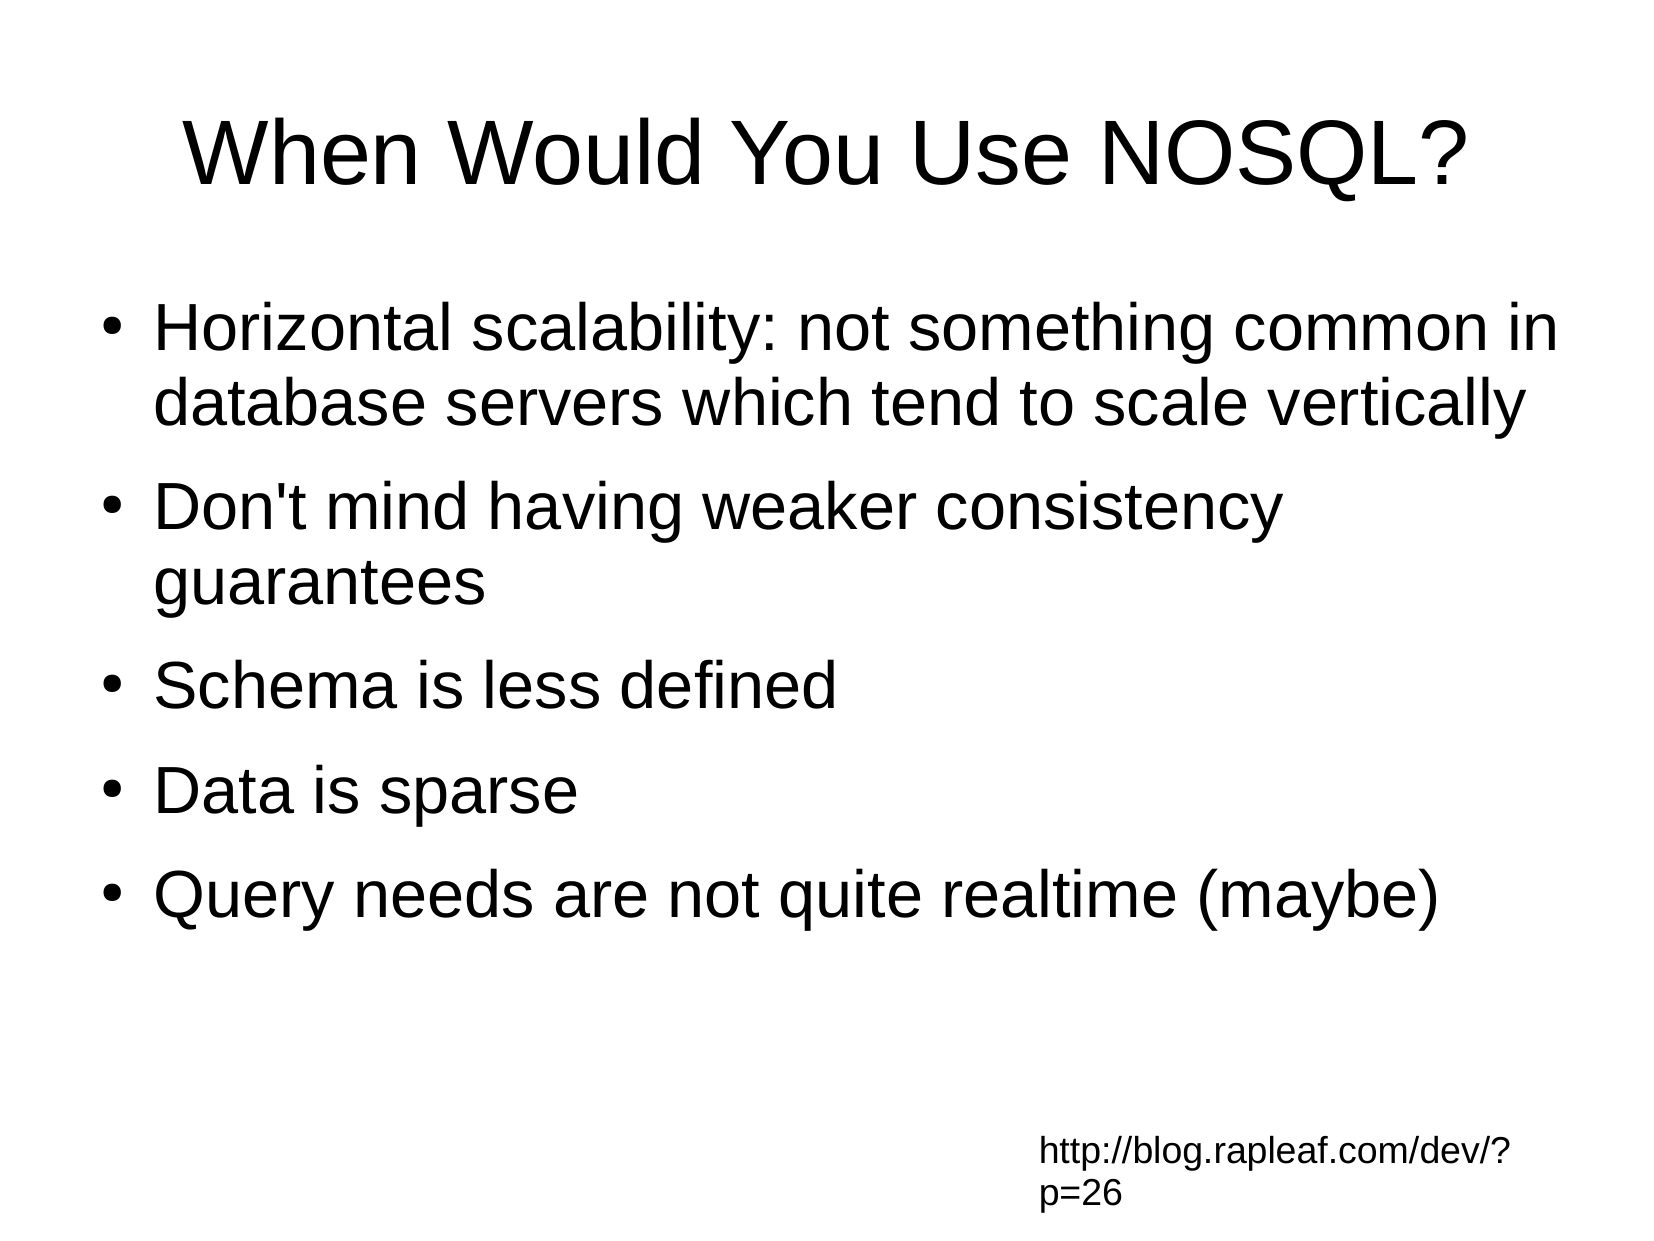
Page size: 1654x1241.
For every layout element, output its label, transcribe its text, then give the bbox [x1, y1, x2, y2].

title When Would You Use NOSQL? [82, 56, 1571, 250]
list Horizontal scalability: not something common in database servers which tend to scale vertically Don't mind having weaker consistency guarantees Schema is less defined Data is sparse Query needs are not quite realtime (maybe) [82, 290, 1571, 1109]
text_box http://blog.rapleaf.com/dev/?p=26 [1023, 1121, 1611, 1184]
